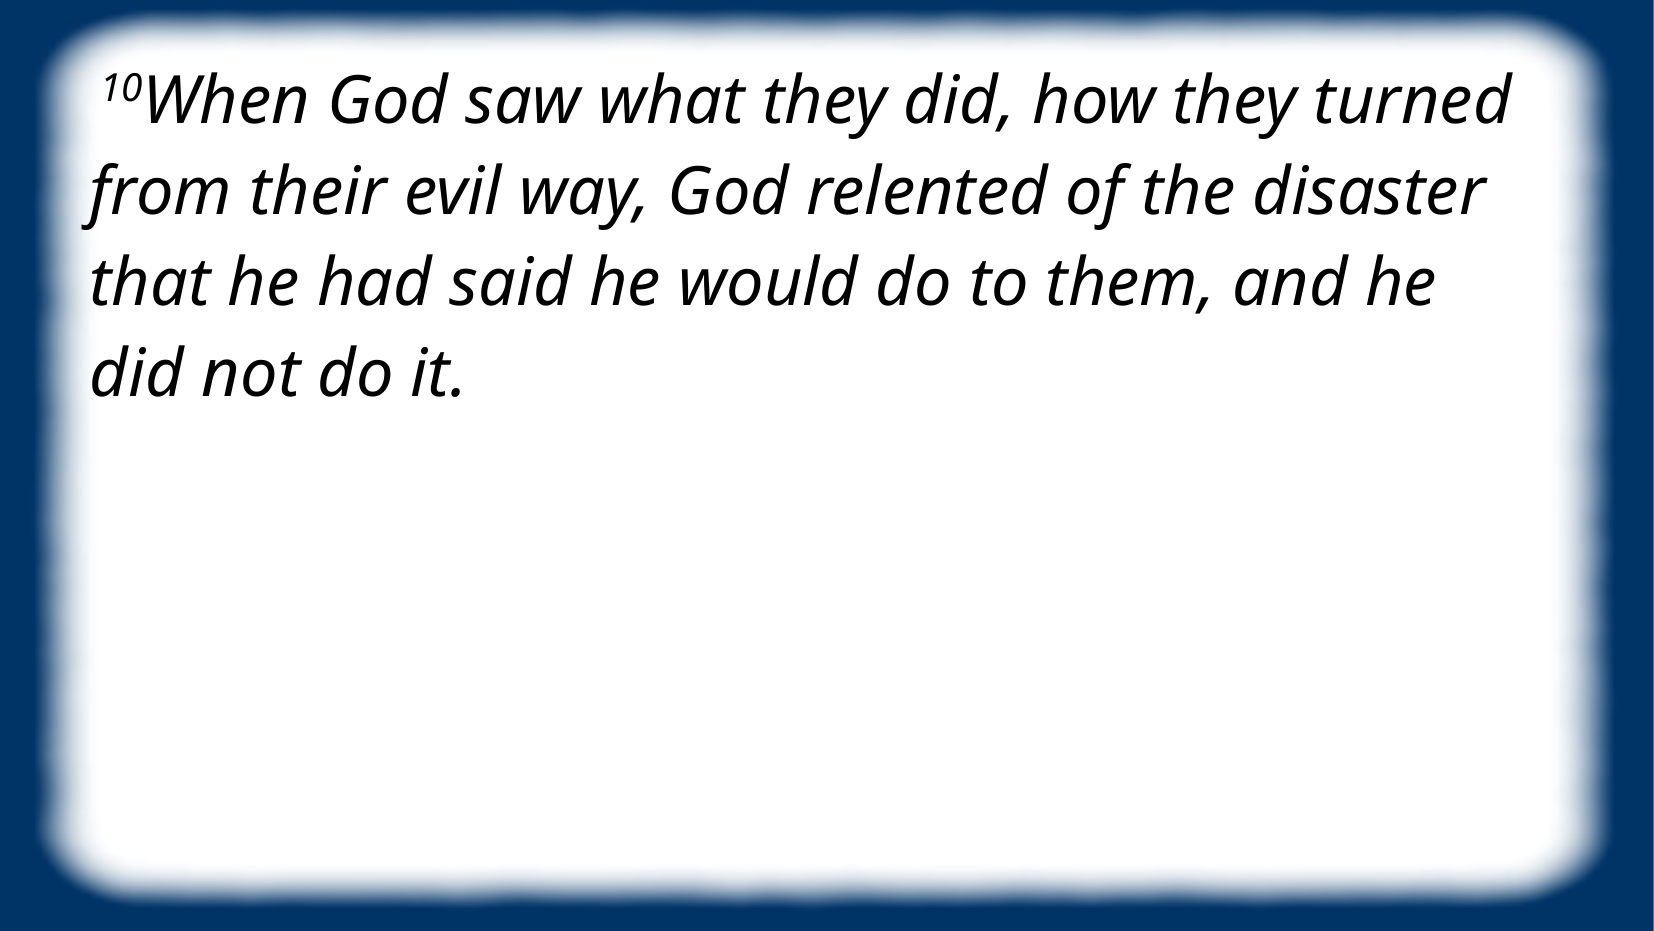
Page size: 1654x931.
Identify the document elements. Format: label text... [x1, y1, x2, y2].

picture [0, 0, 1654, 931]
text_box 10When God saw what they did, how they turned from their evil way, God relented of the disaster that he had said he would do to them, and he did not do it. [75, 45, 1561, 415]
